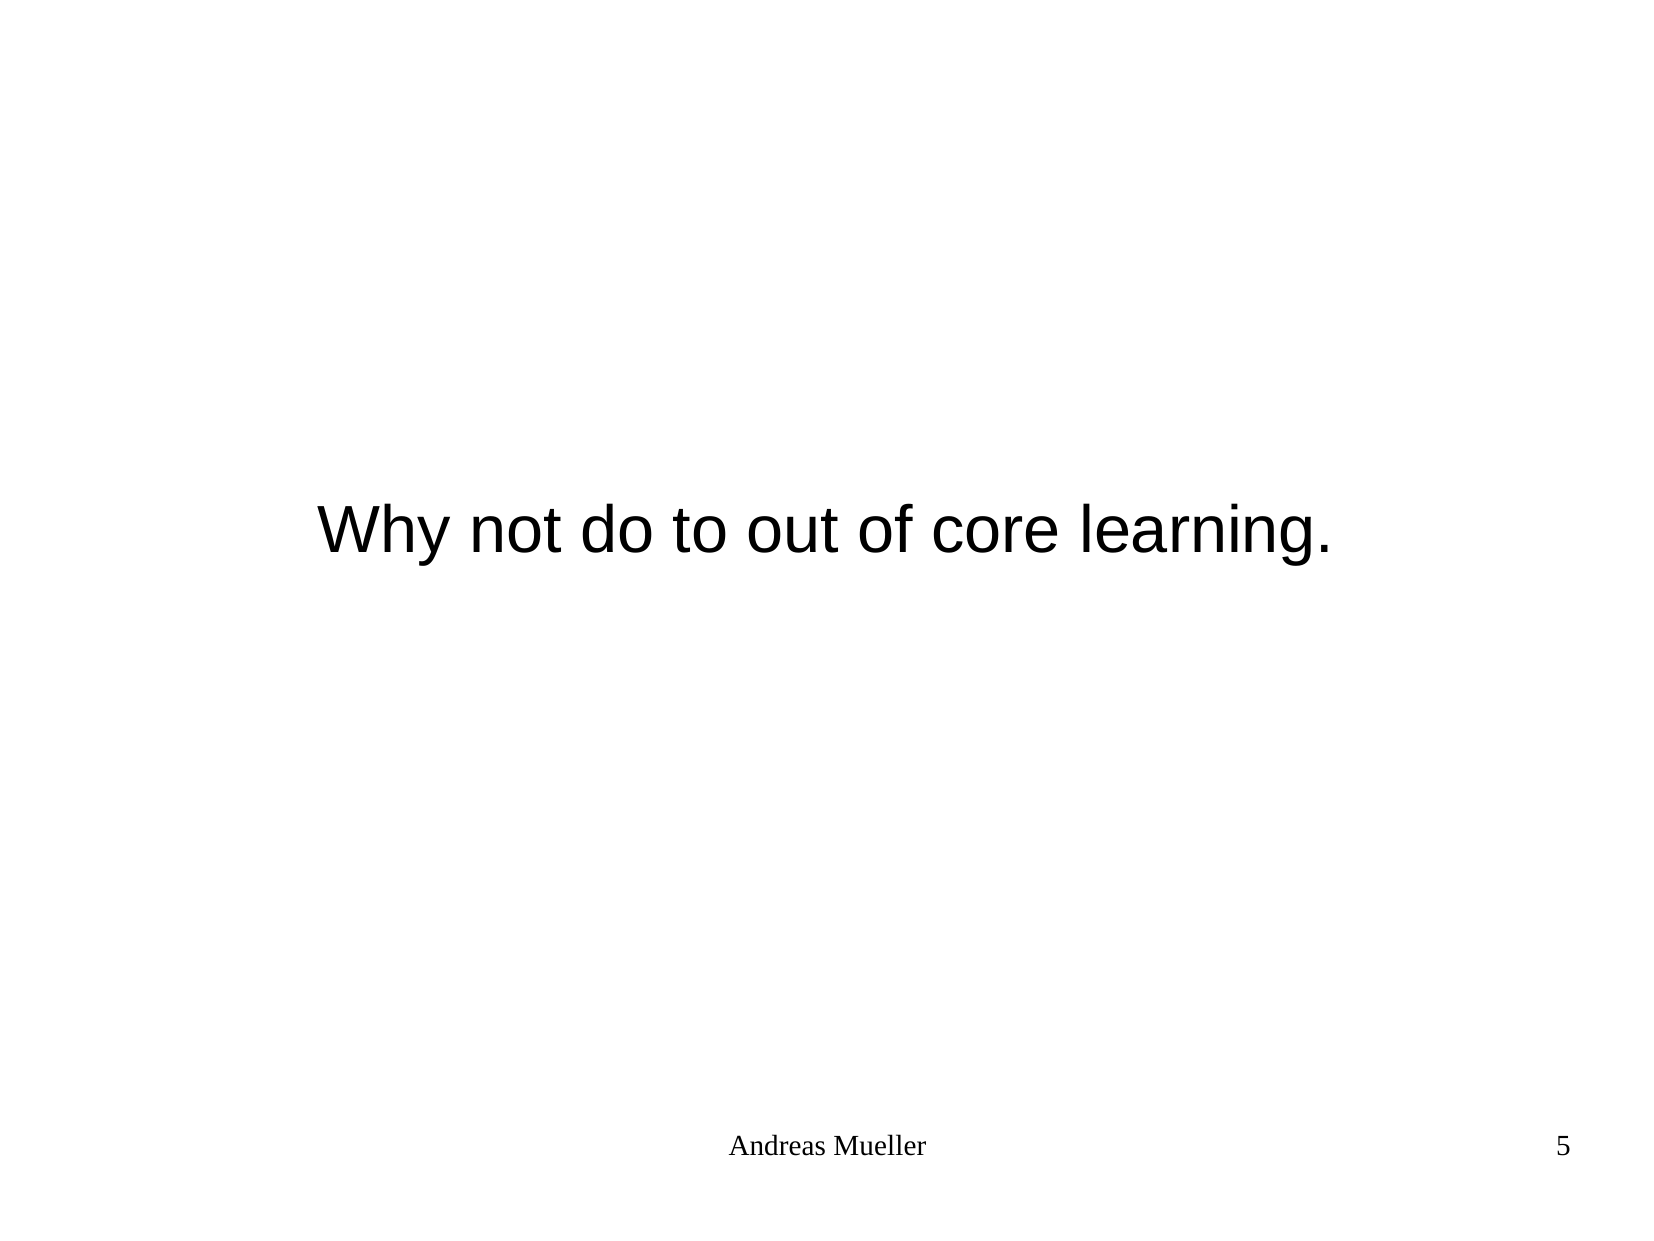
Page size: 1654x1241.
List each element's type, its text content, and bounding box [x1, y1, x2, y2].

subtitle Why not do to out of core learning. [82, 49, 1571, 1010]
